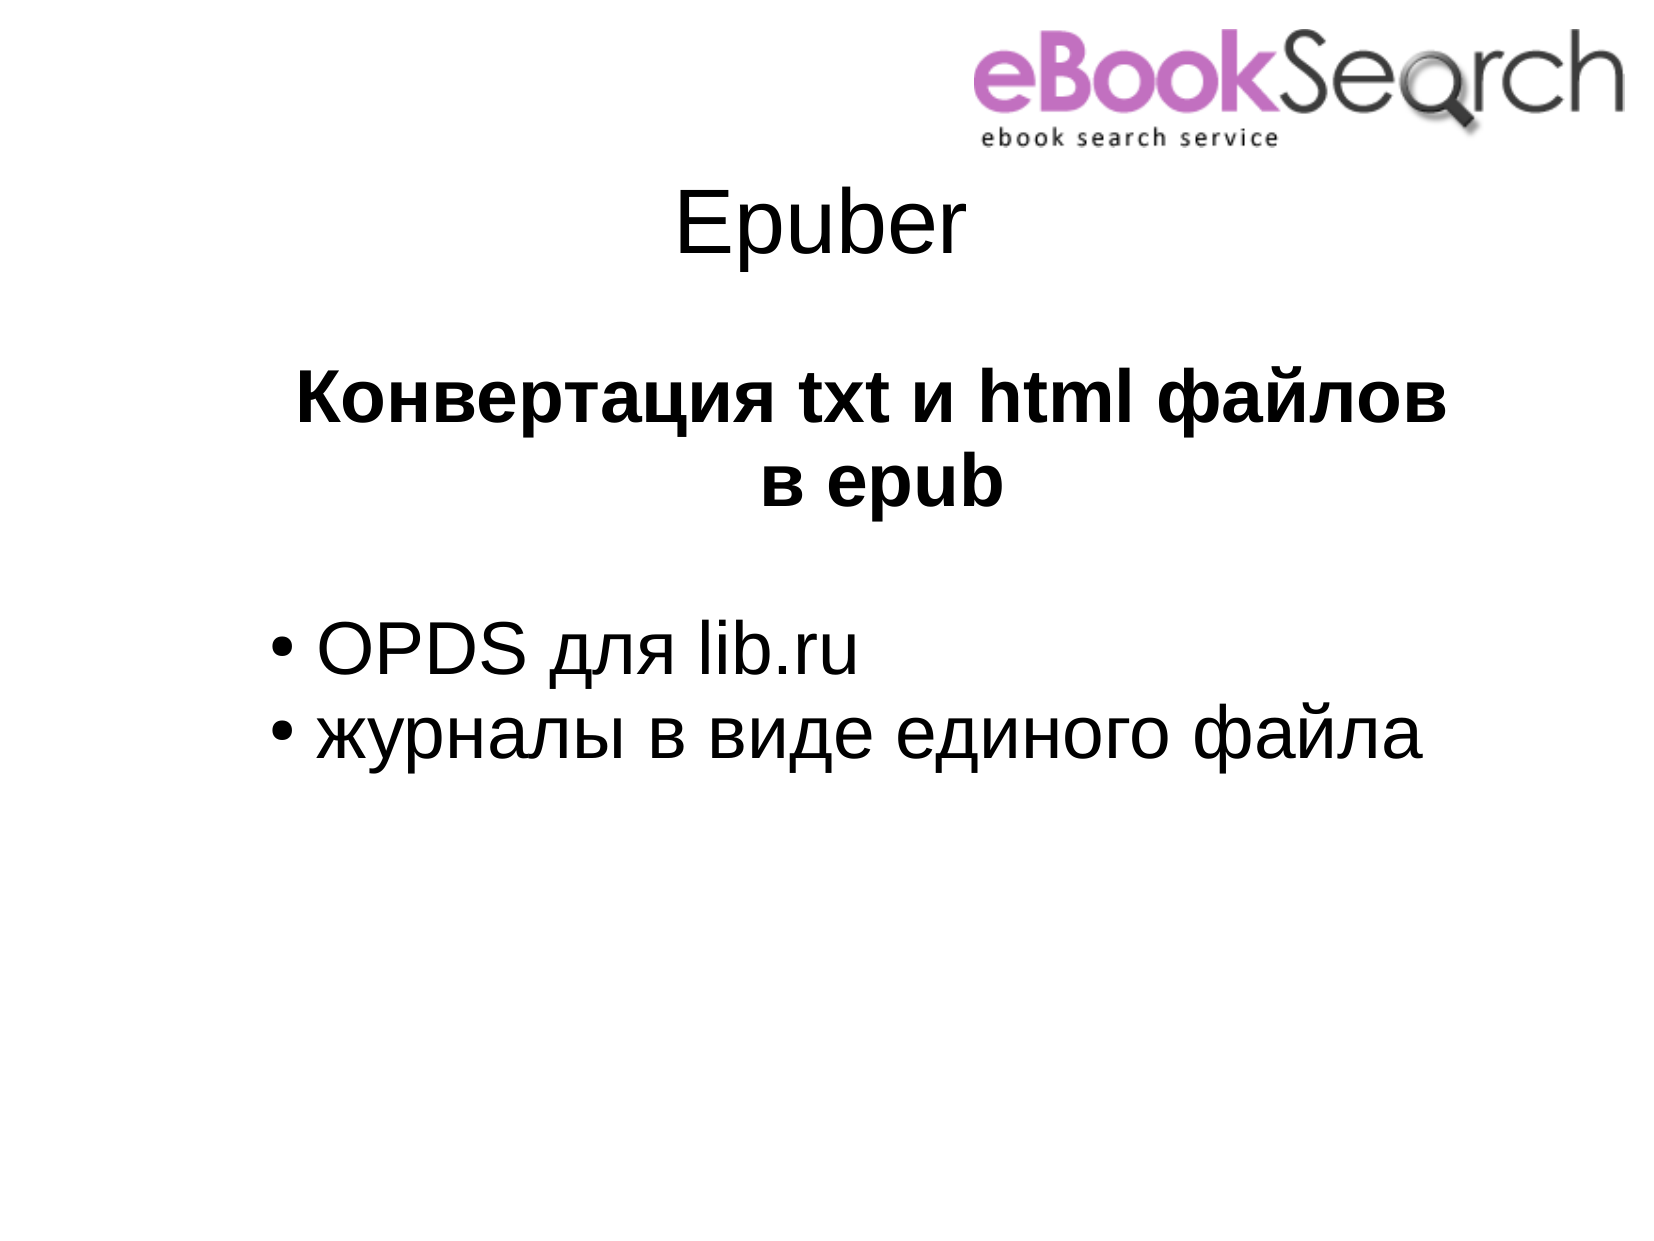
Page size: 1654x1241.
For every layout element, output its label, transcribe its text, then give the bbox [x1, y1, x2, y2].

text_box Конвертация txt и html файлов в epub OPDS для lib.ru журналы в виде единого файла [253, 347, 1485, 900]
picture [974, 29, 1625, 148]
title Epuber [76, 118, 1565, 326]
